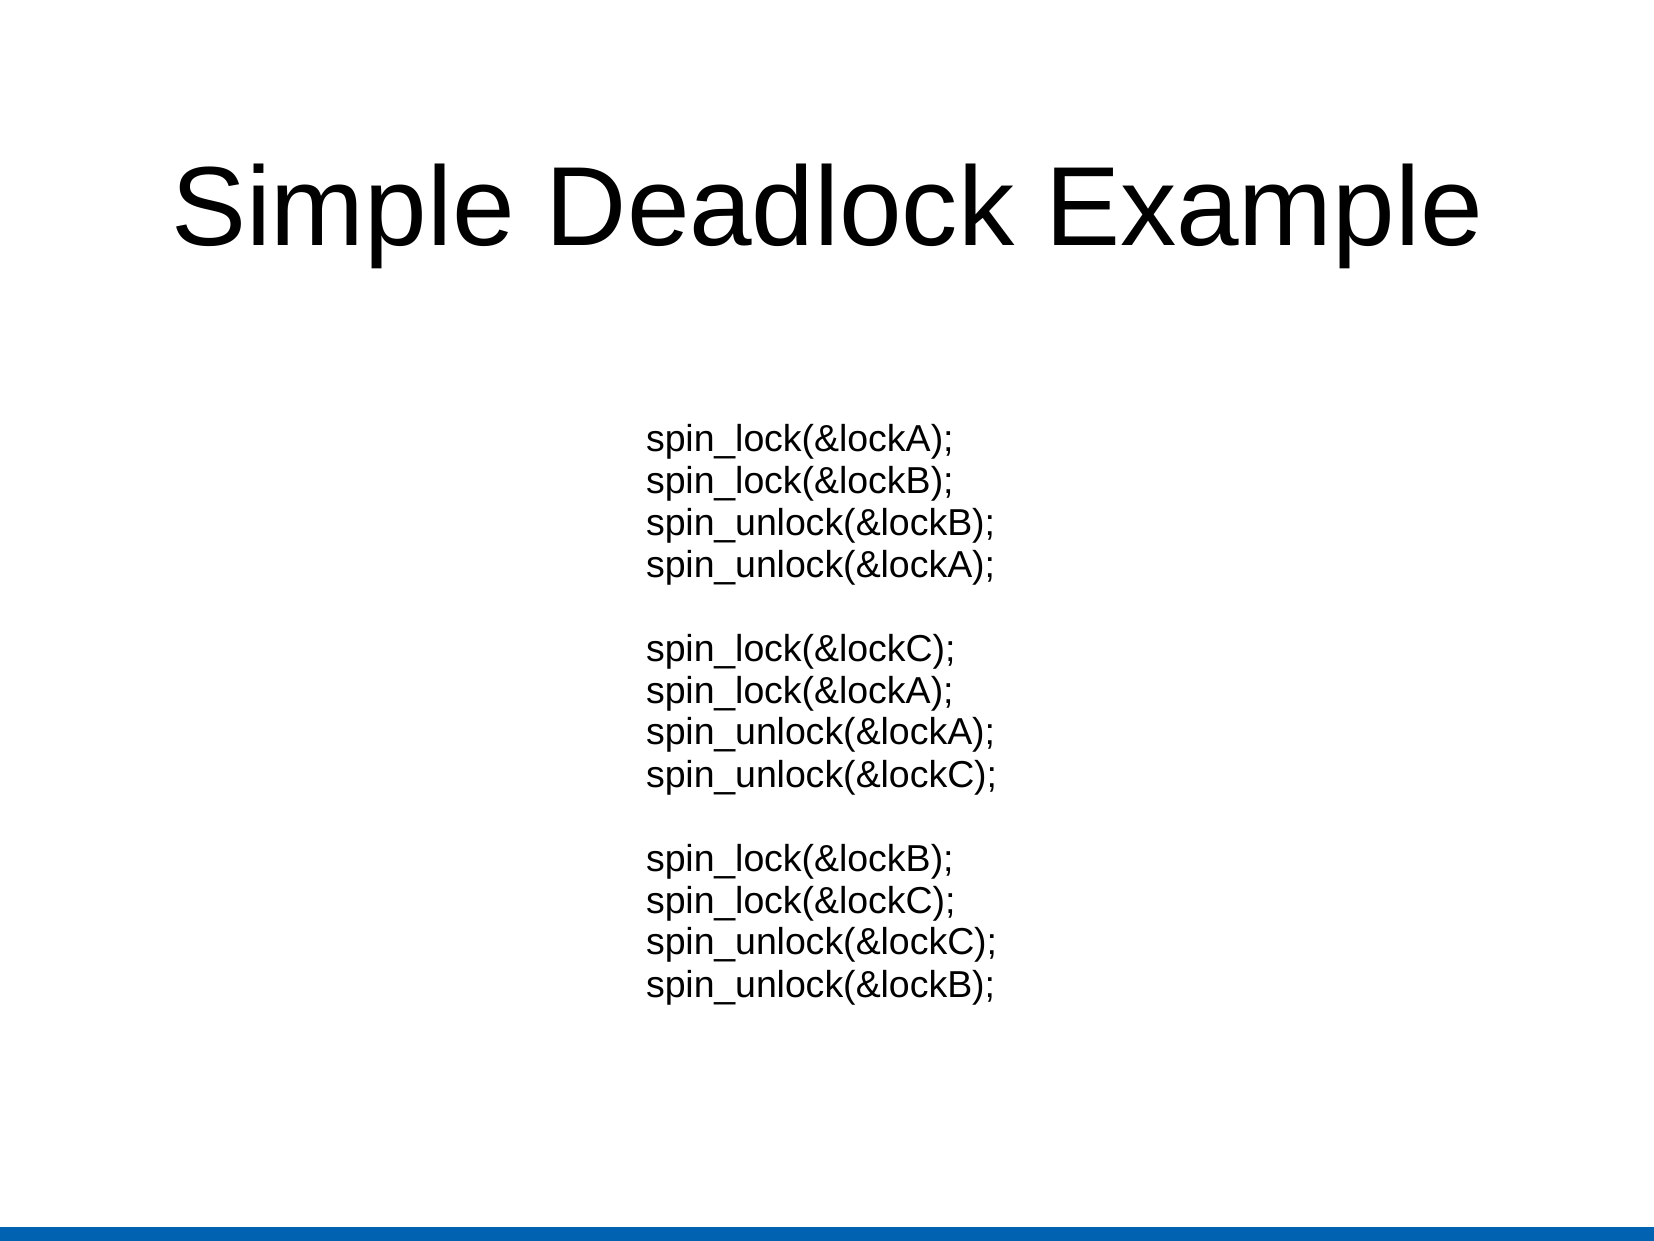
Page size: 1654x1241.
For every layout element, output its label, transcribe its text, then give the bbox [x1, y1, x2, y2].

text_box spin_lock(&lockA); spin_lock(&lockB); spin_unlock(&lockB); spin_unlock(&lockA); spin_lock(&lockC); spin_lock(&lockA); spin_unlock(&lockA); spin_unlock(&lockC); spin_lock(&lockB); spin_lock(&lockC); spin_unlock(&lockC); spin_unlock(&lockB); [547, 409, 1013, 1013]
title Simple Deadlock Example [121, 110, 1534, 303]
